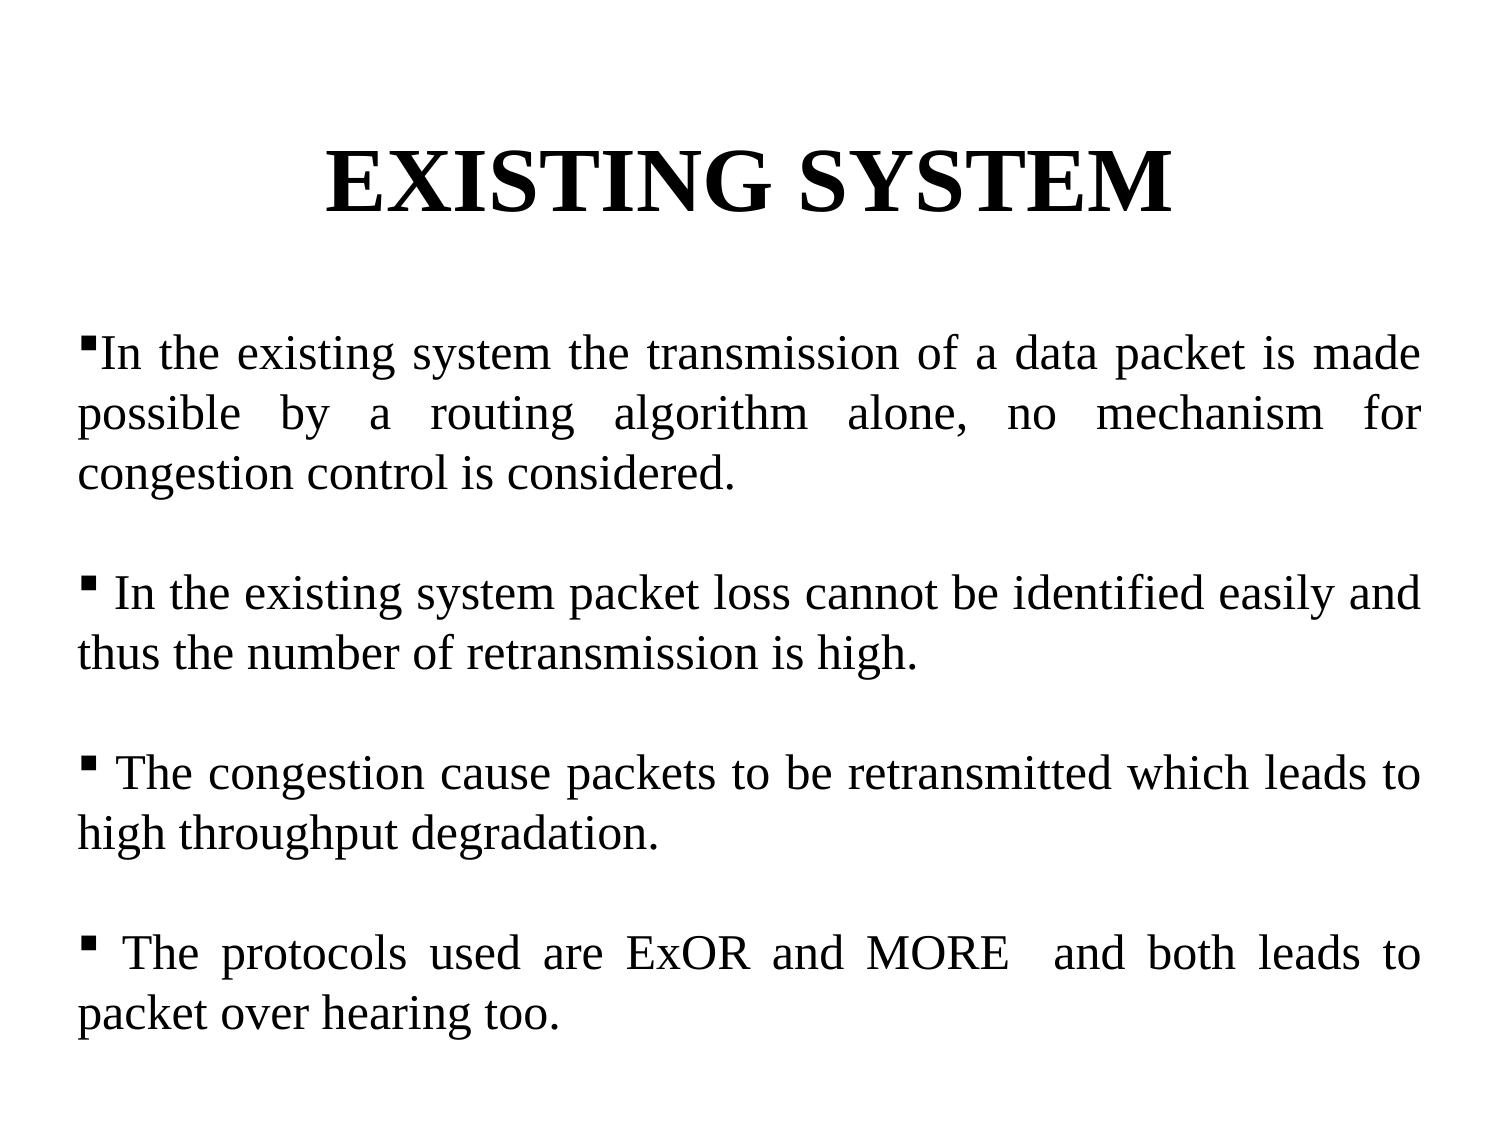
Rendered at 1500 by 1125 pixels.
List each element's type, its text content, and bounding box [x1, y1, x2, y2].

title EXISTING SYSTEM [75, 87, 1425, 263]
text_box In the existing system the transmission of a data packet is made possible by a routing algorithm alone, no mechanism for congestion control is considered. In the existing system packet loss cannot be identified easily and thus the number of retransmission is high. The congestion cause packets to be retransmitted which leads to high throughput degradation. The protocols used are ExOR and MORE and both leads to packet over hearing too. [62, 312, 1438, 1108]
